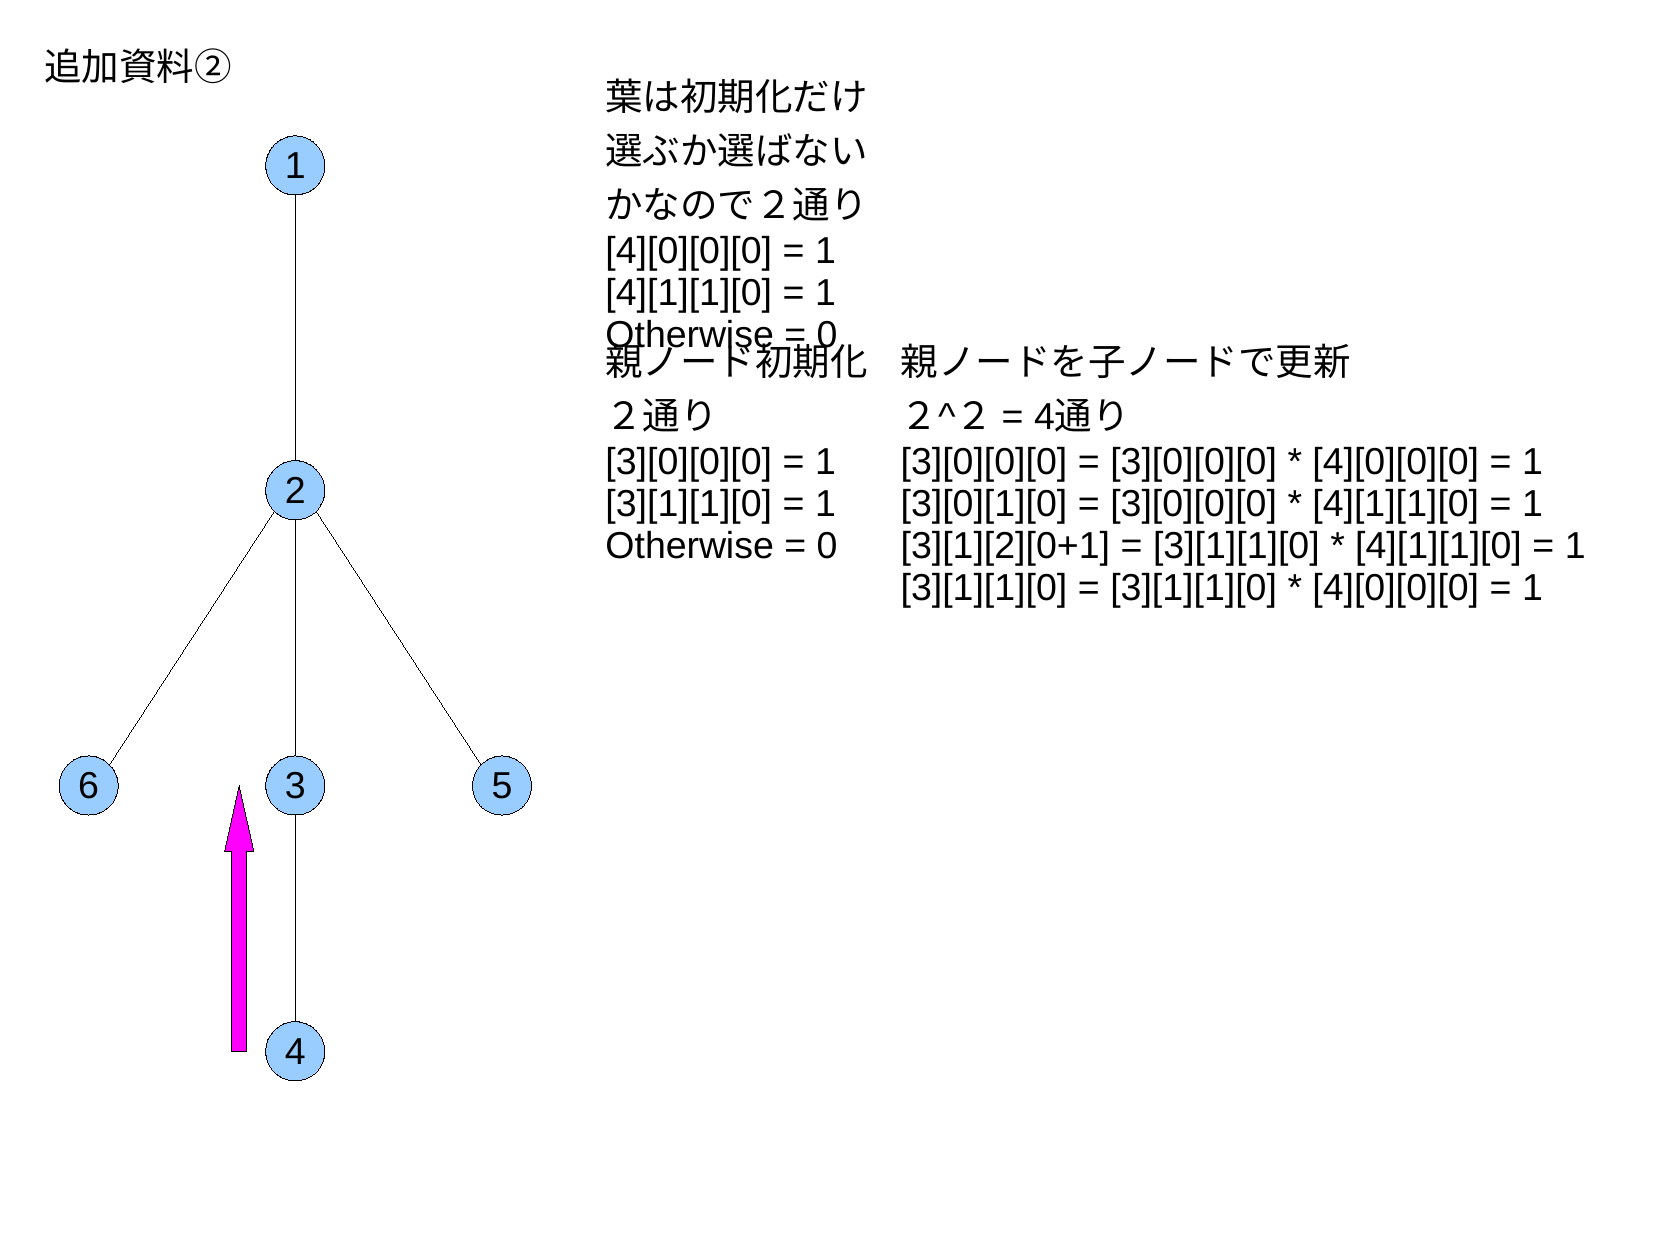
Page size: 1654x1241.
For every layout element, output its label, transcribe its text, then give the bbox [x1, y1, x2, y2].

text_box 親ノードを子ノードで更新 ２^２ = 4通り [3][0][0][0] = [3][0][0][0] * [4][0][0][0] = 1 [3][0][1][0] = [3][0][0][0] * [4][1][1][0] = 1 [3][1][2][0+1] = [3][1][1][0] * [4][1][1][0] = 1 [3][1][1][0] = [3][1][1][0] * [4][0][0][0] = 1 [885, 324, 1625, 625]
text_box 4 [265, 1021, 325, 1081]
text_box 3 [265, 755, 325, 815]
text_box 5 [472, 755, 532, 816]
text_box 追加資料② [29, 29, 502, 82]
text_box 1 [265, 135, 325, 195]
text_box [224, 785, 254, 1052]
text_box 6 [59, 755, 119, 816]
text_box 親ノード初期化 ２通り [3][0][0][0] = 1 [3][1][1][0] = 1 Otherwise = 0 [590, 324, 885, 541]
text_box 2 [265, 460, 325, 520]
text_box 葉は初期化だけ 選ぶか選ばないかなので２通り [4][0][0][0] = 1 [4][1][1][0] = 1 Otherwise = 0 [590, 59, 886, 313]
